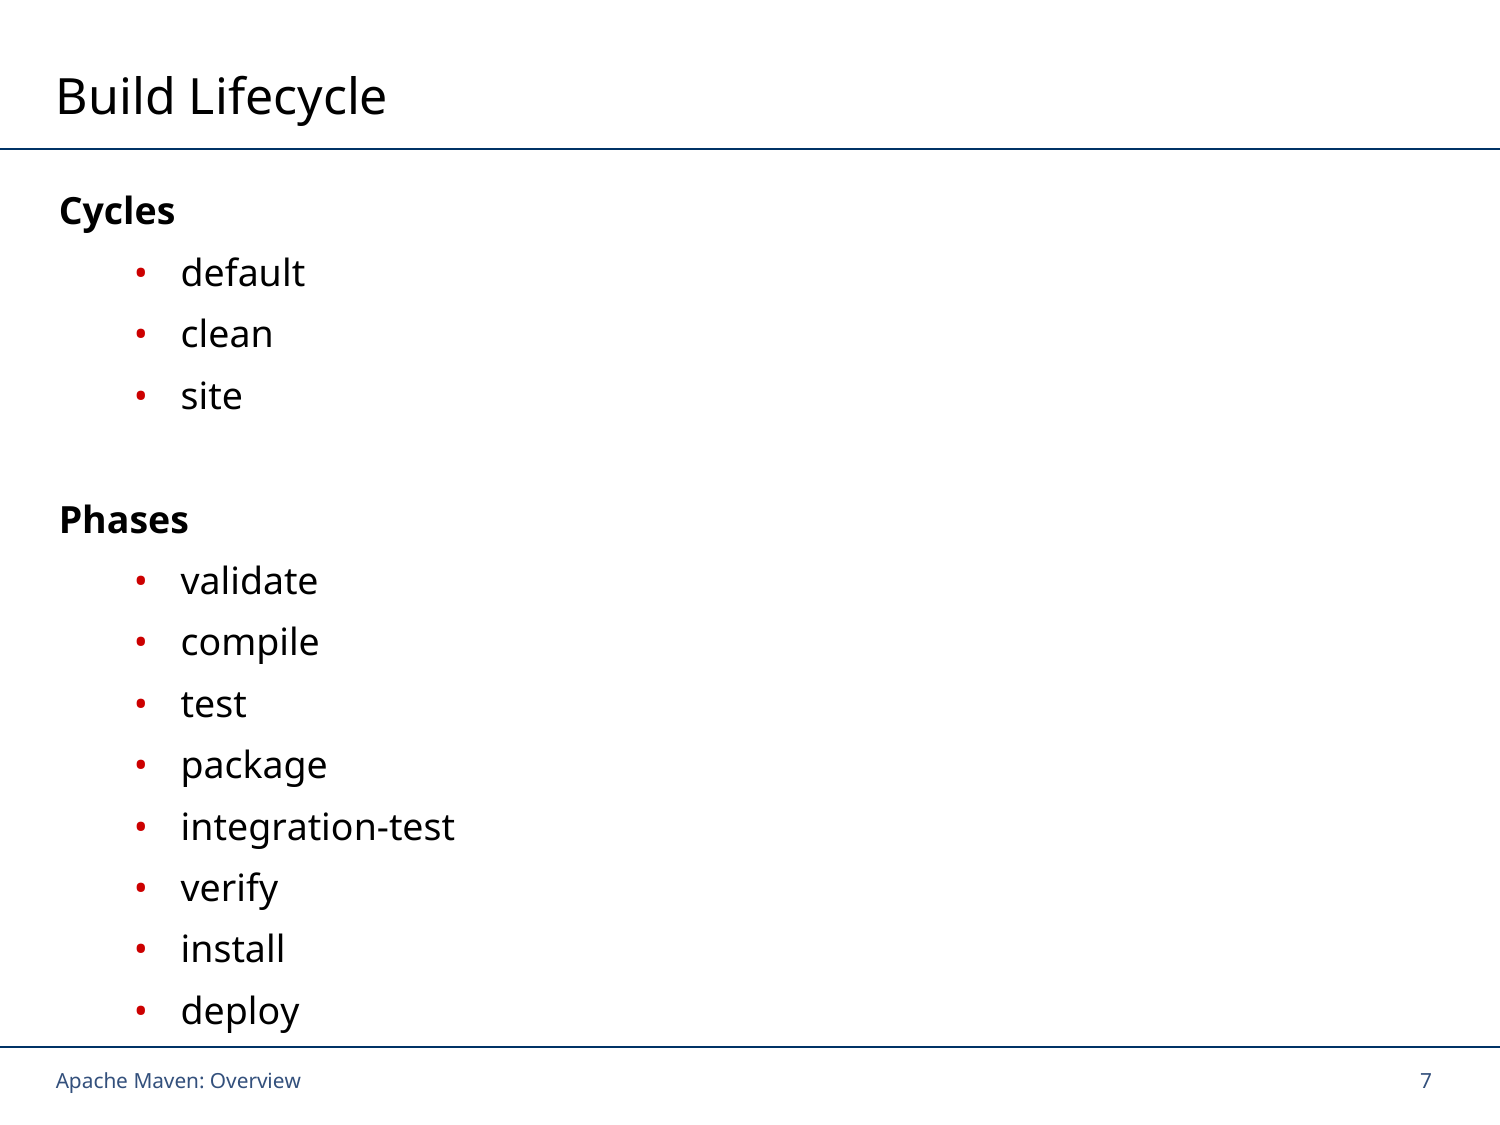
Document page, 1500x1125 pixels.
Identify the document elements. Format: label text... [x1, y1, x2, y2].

list Cycles default clean site Phases validate compile test package integration-test verify install deploy [44, 177, 1450, 1040]
title Build Lifecycle [41, 0, 1016, 138]
